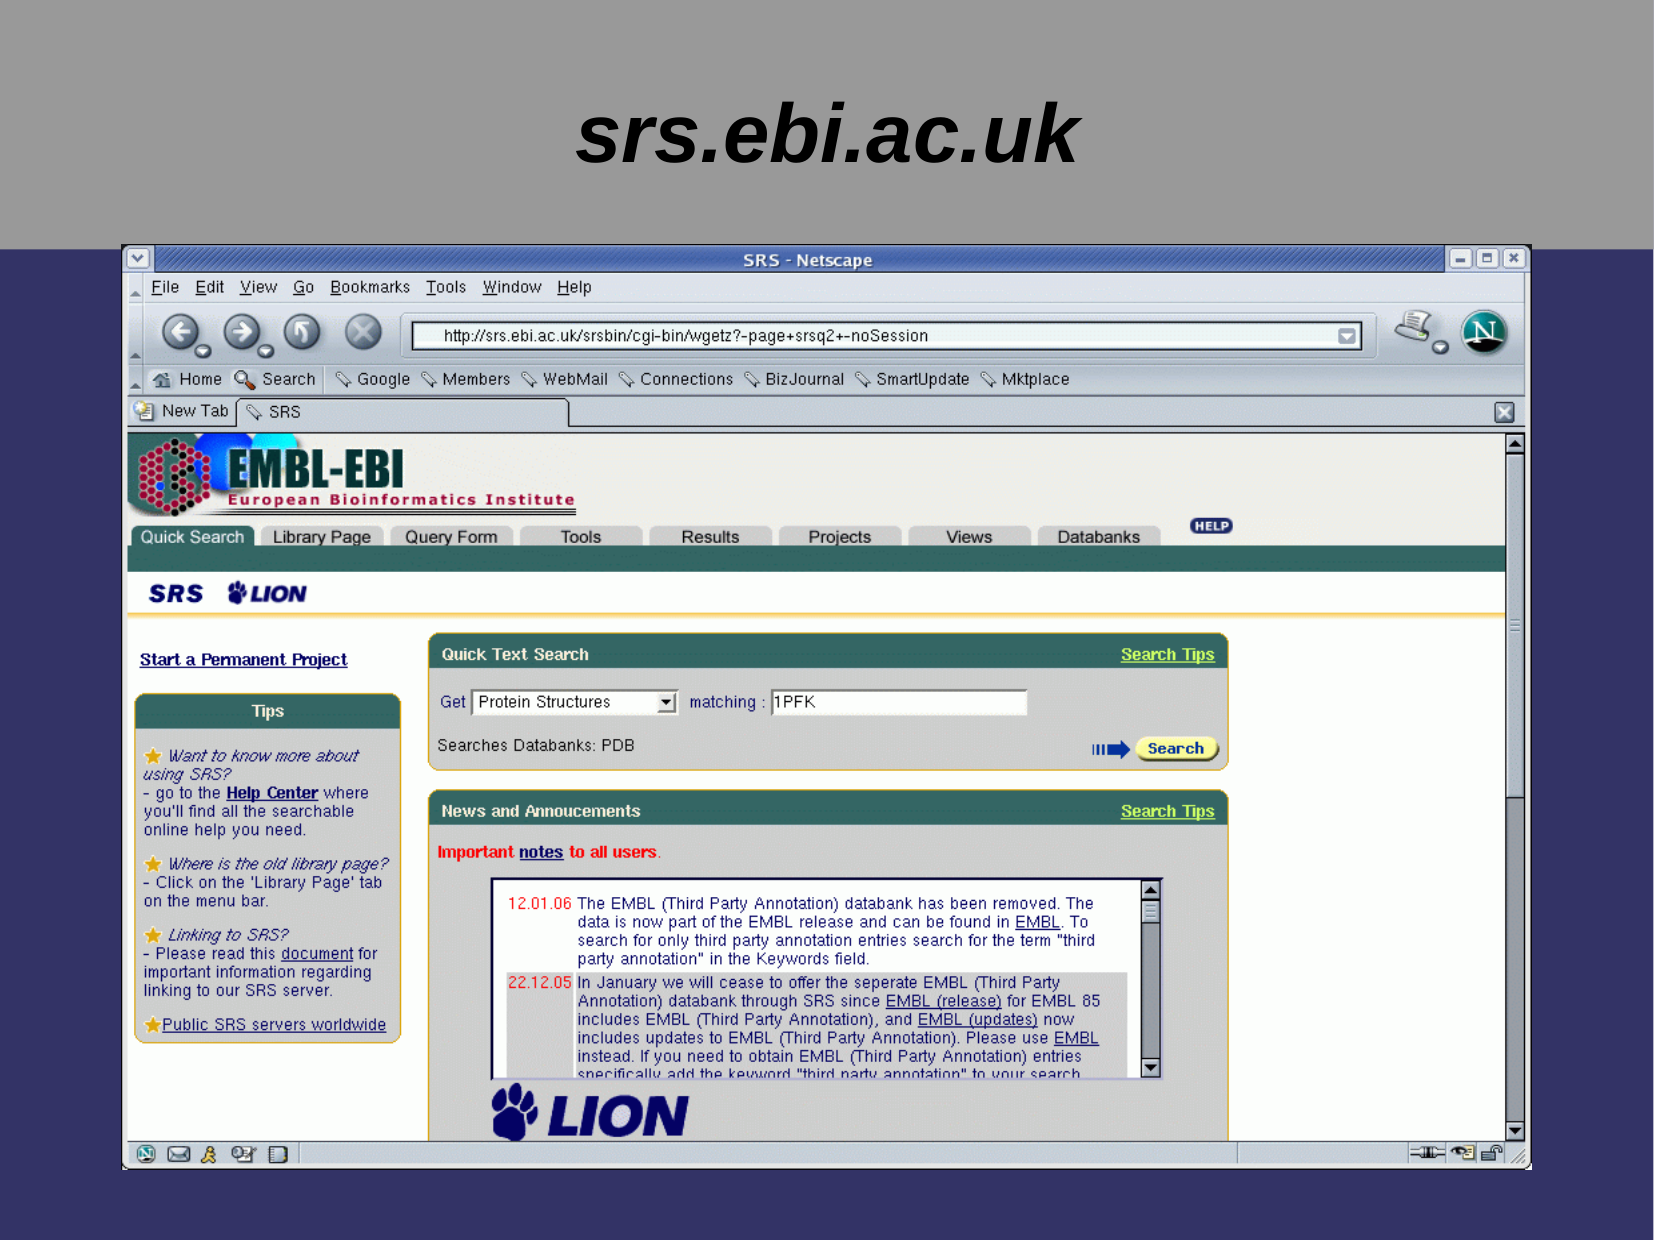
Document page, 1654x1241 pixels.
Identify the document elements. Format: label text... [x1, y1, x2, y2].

title srs.ebi.ac.uk [121, 19, 1534, 227]
picture [121, 244, 1532, 1170]
